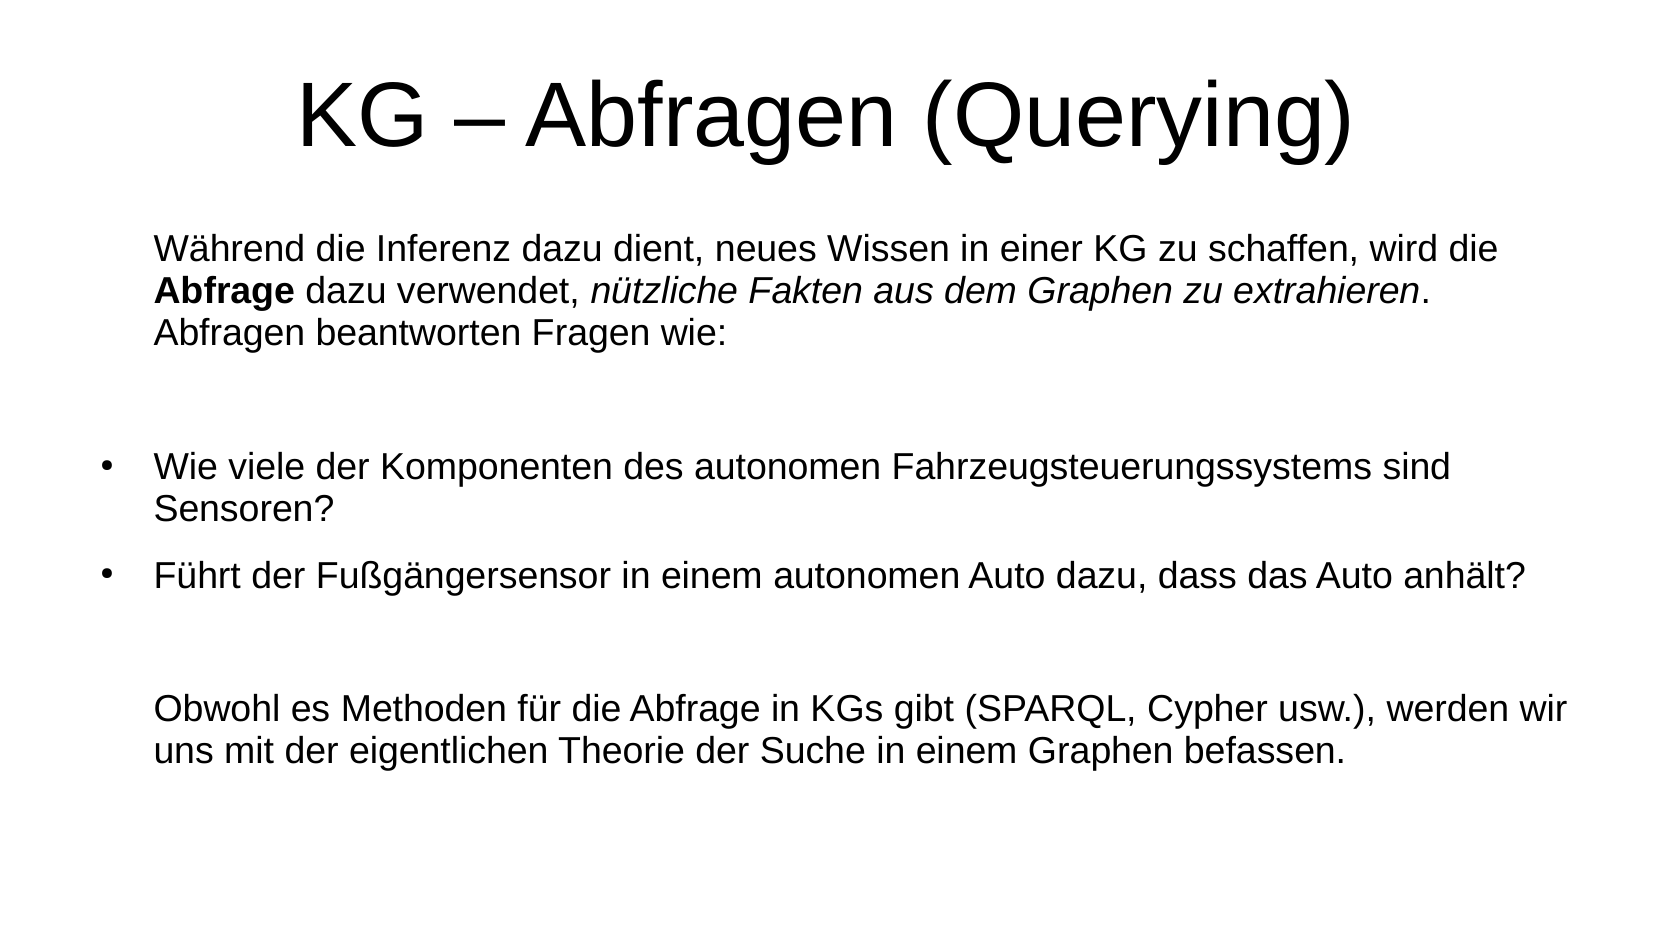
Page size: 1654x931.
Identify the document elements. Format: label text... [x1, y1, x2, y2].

title KG – Abfragen (Querying) [82, 37, 1571, 193]
list Während die Inferenz dazu dient, neues Wissen in einer KG zu schaffen, wird die Abfrage dazu verwendet, nützliche Fakten aus dem Graphen zu extrahieren. Abfragen beantworten Fragen wie: Wie viele der Komponenten des autonomen Fahrzeugsteuerungssystems sind Sensoren? Führt der Fußgängersensor in einem autonomen Auto dazu, dass das Auto anhält? Obwohl es Methoden für die Abfrage in KGs gibt (SPARQL, Cypher usw.), werden wir uns mit der eigentlichen Theorie der Suche in einem Graphen befassen. [82, 227, 1571, 858]
